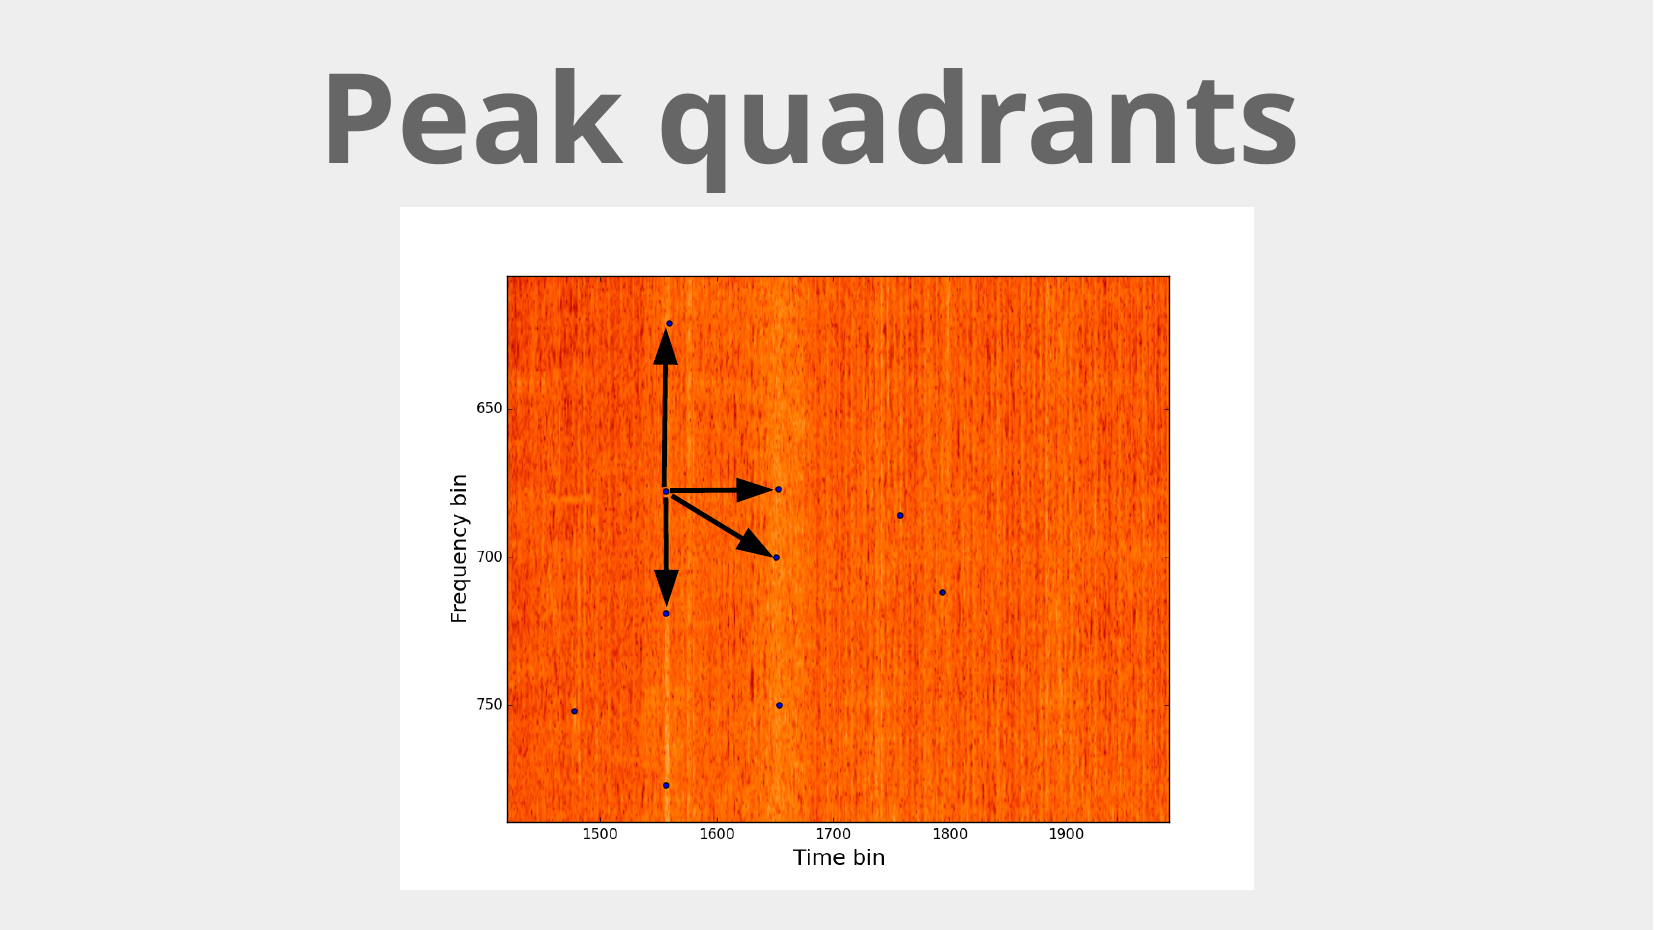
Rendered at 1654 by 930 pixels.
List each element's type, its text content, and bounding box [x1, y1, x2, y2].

picture [400, 207, 1254, 890]
title Peak quadrants [82, 36, 1571, 193]
